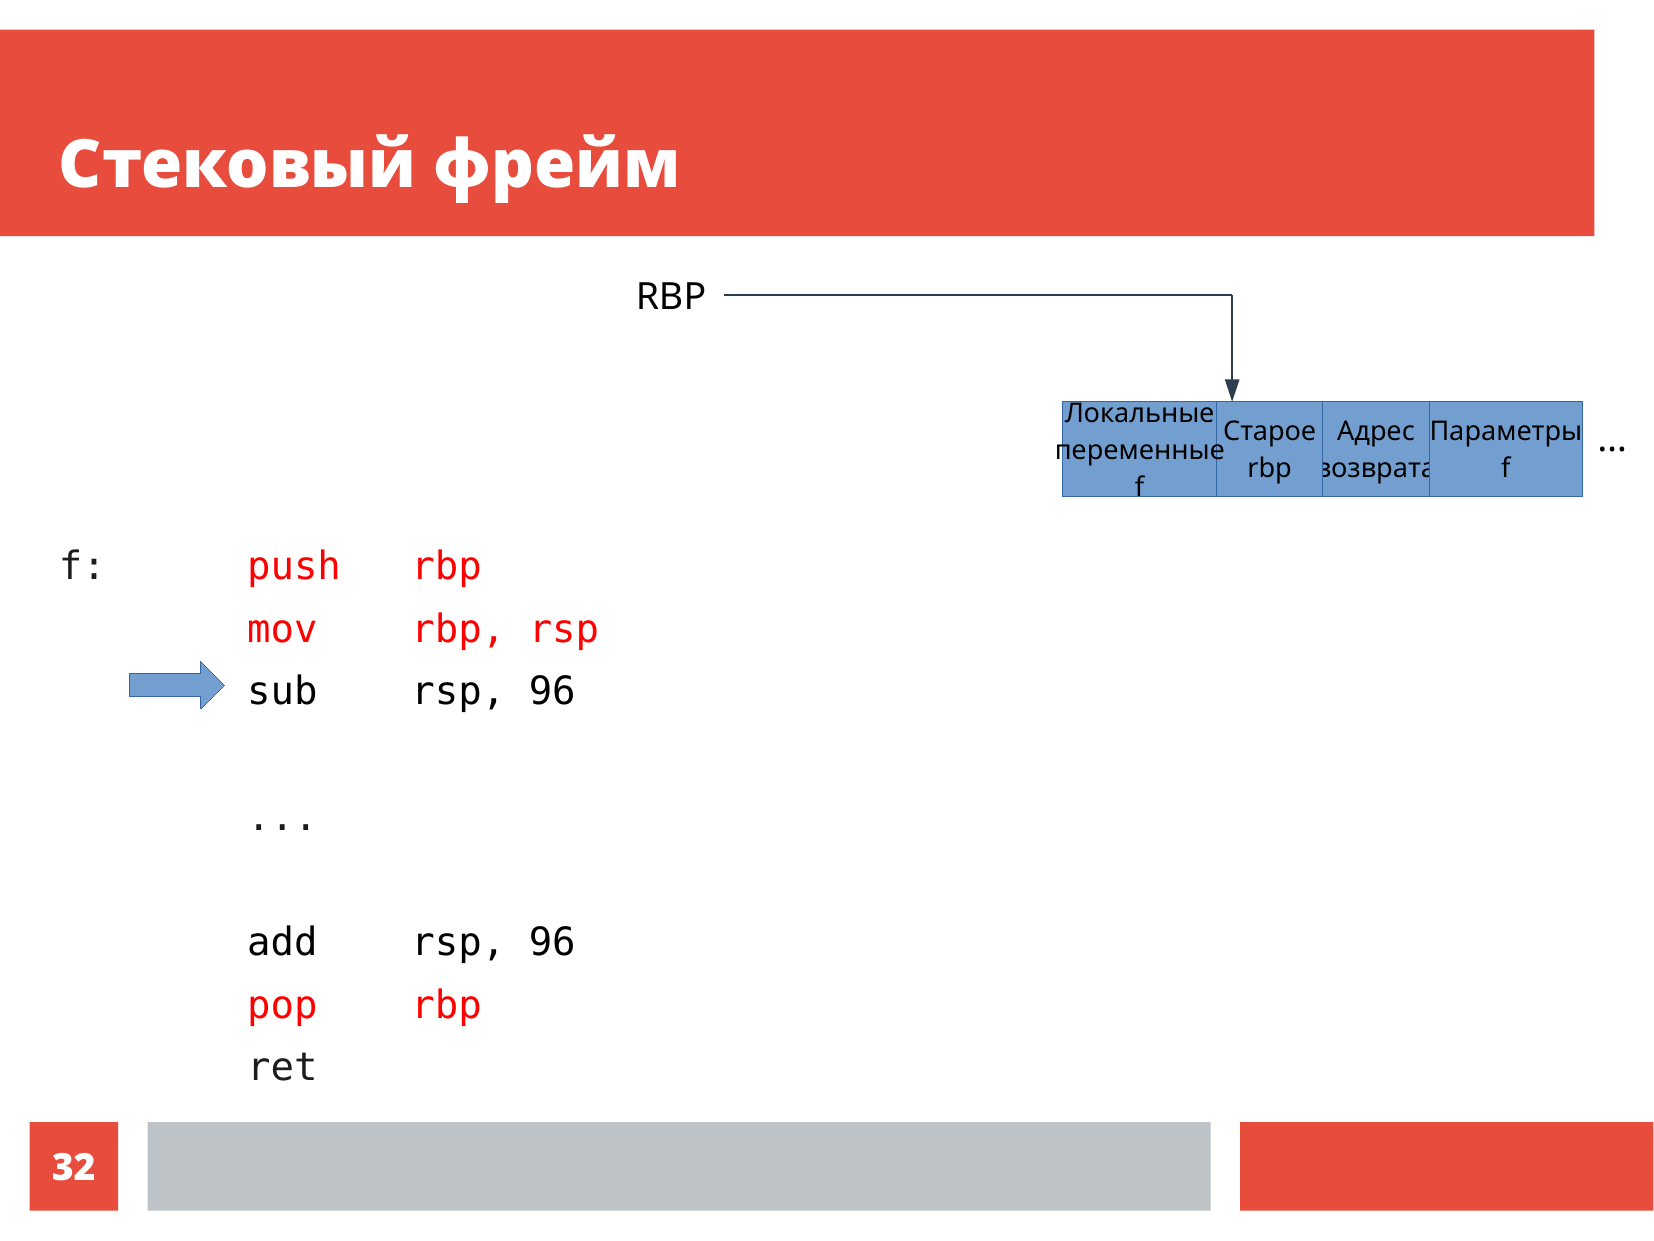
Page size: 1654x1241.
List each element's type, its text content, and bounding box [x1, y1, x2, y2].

text_box Старое rbp [1217, 401, 1323, 497]
text_box Параметры f [1429, 401, 1583, 497]
list f: push rbp mov rbp, rsp sub rsp, 96 ... add rsp, 96 pop rbp ret [59, 543, 1565, 1093]
text_box RBP [617, 271, 725, 320]
text_box Локальные переменные f [1062, 401, 1217, 497]
title Стековый фрейм [59, 59, 1595, 207]
text_box … [1582, 407, 1642, 467]
text_box Адрес возврата [1323, 401, 1429, 497]
text_box [129, 661, 225, 709]
